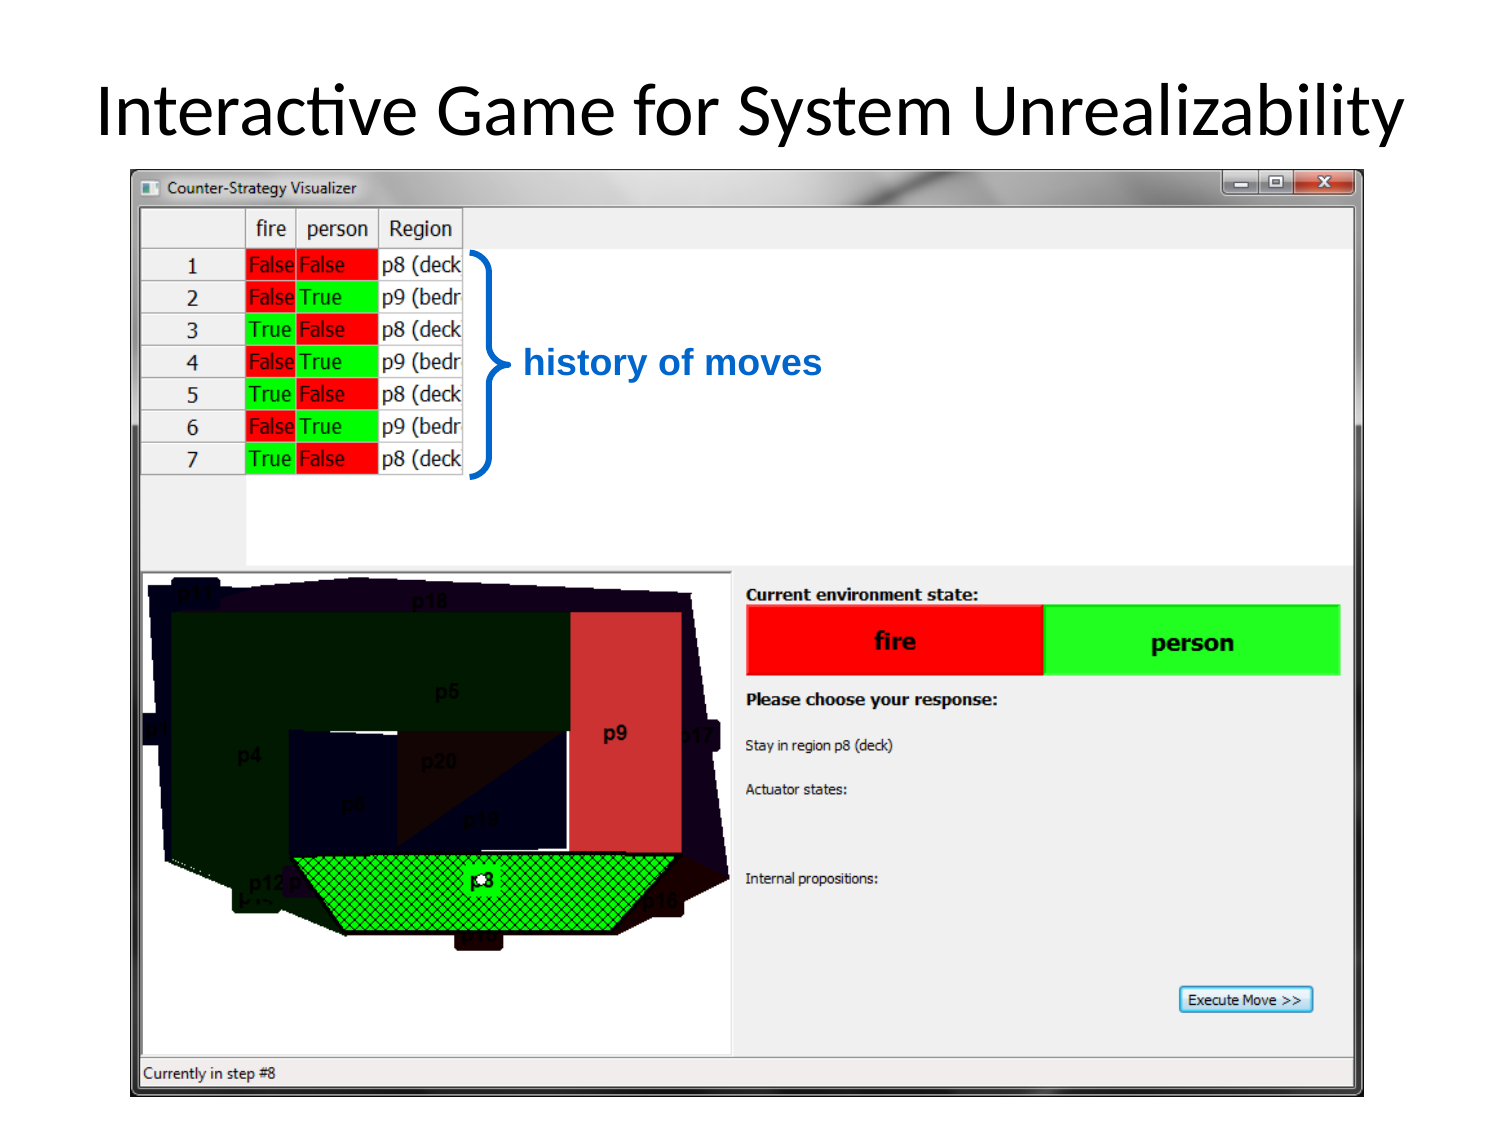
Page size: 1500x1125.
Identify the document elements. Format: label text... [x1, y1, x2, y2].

text_box Interactive Game for System Unrealizability [80, 52, 1422, 158]
text_box history of moves [508, 334, 837, 394]
picture [130, 169, 1364, 1097]
